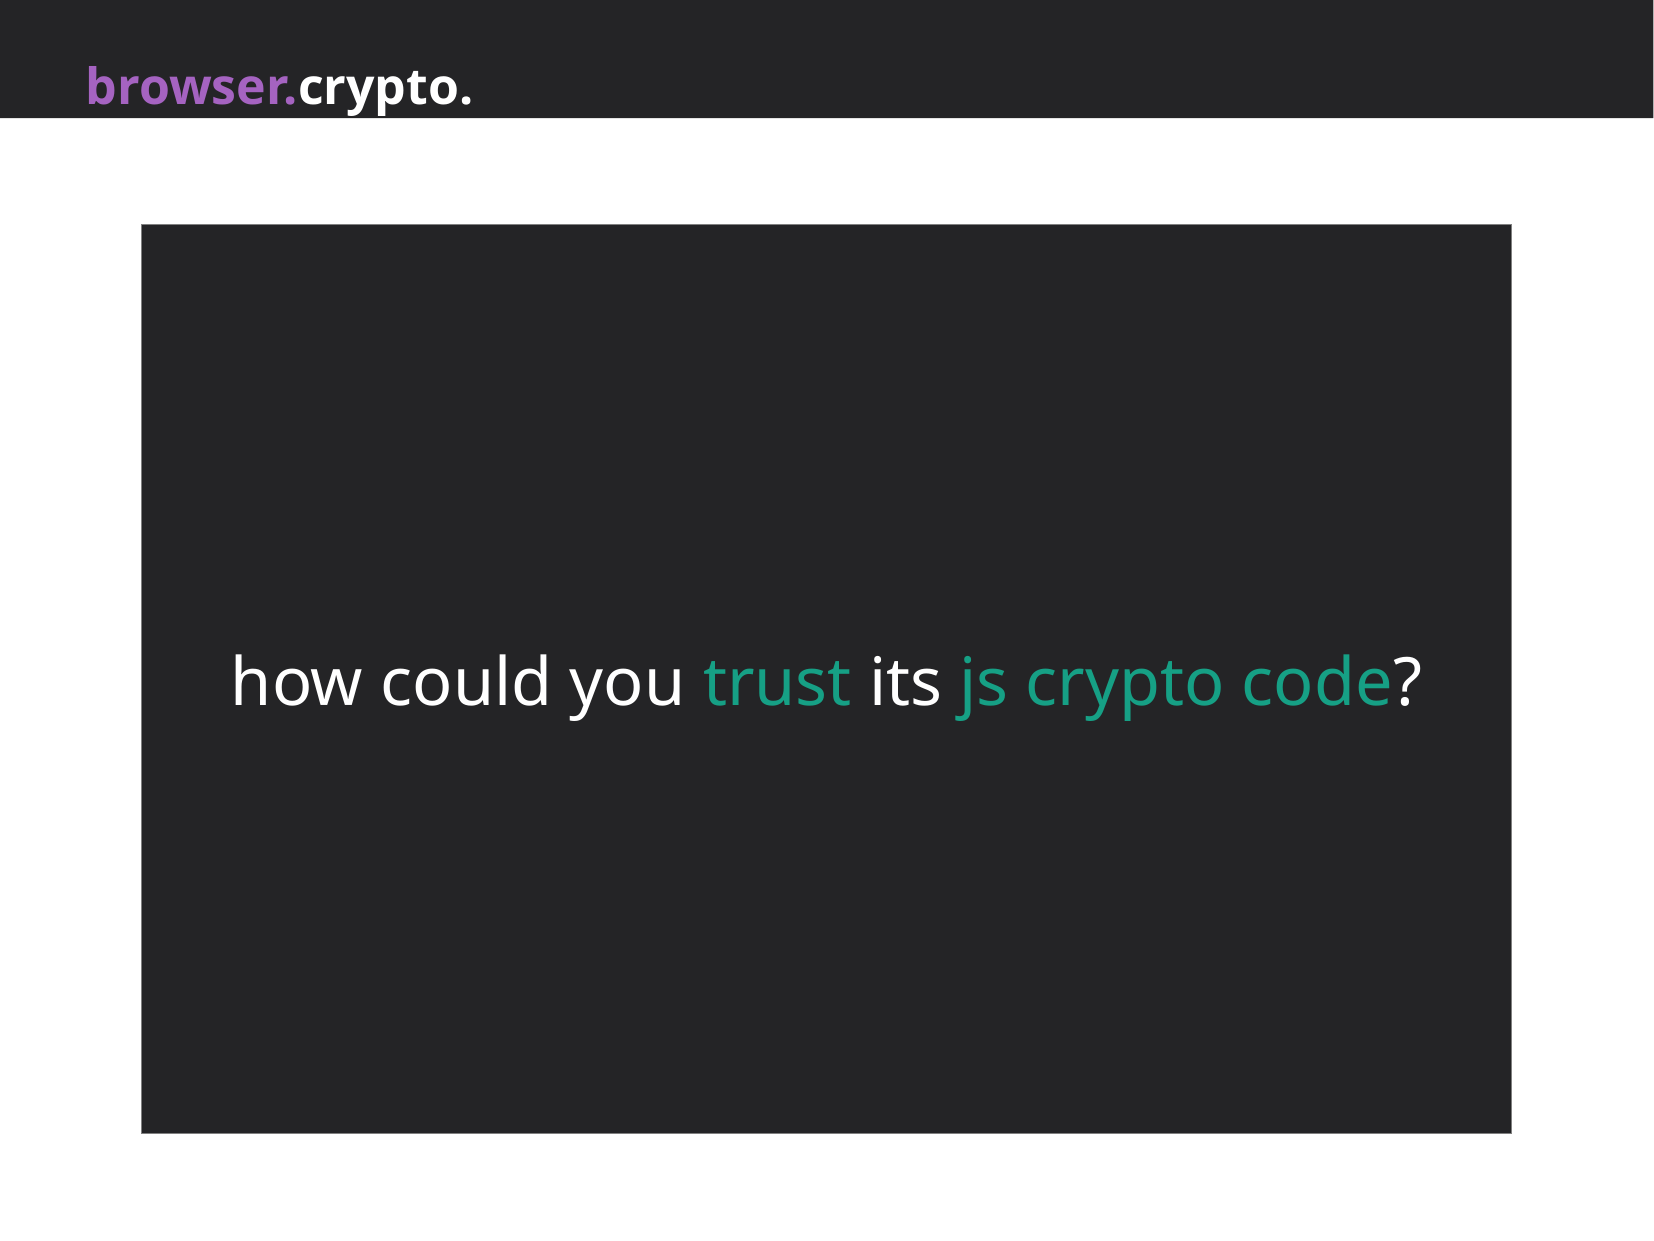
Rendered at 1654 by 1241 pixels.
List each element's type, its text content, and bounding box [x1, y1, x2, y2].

text_box [0, 0, 1654, 119]
text_box how could you trust its js crypto code? [141, 224, 1512, 1134]
text_box browser.crypto. [70, 43, 567, 119]
